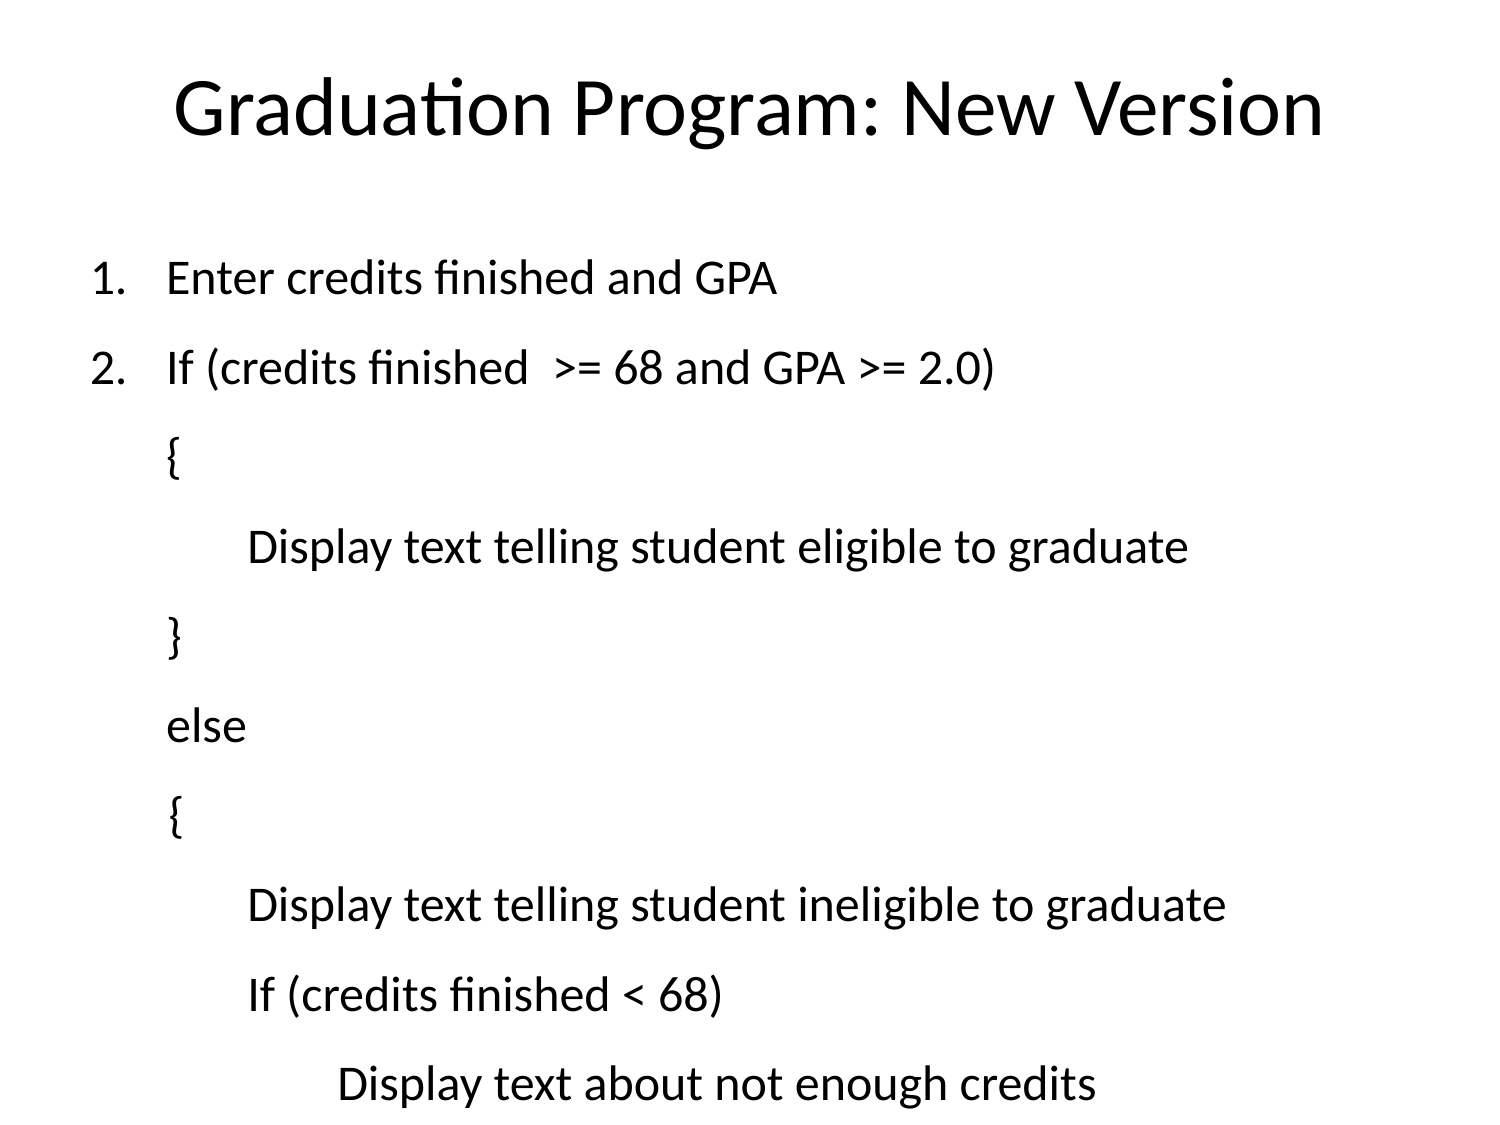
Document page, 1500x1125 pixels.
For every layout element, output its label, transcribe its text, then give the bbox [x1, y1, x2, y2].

title Graduation Program: New Version [75, 45, 1425, 200]
list 1. Enter credits finished and GPA 2. If (credits finished >= 68 and GPA >= 2.0) { Display text telling student eligible to graduate } else { Display text telling student ineligible to graduate If (credits finished < 68) Display text about not enough credits If (GPA < 2.0) Display text about GPA not high enough } [75, 237, 1450, 1050]
